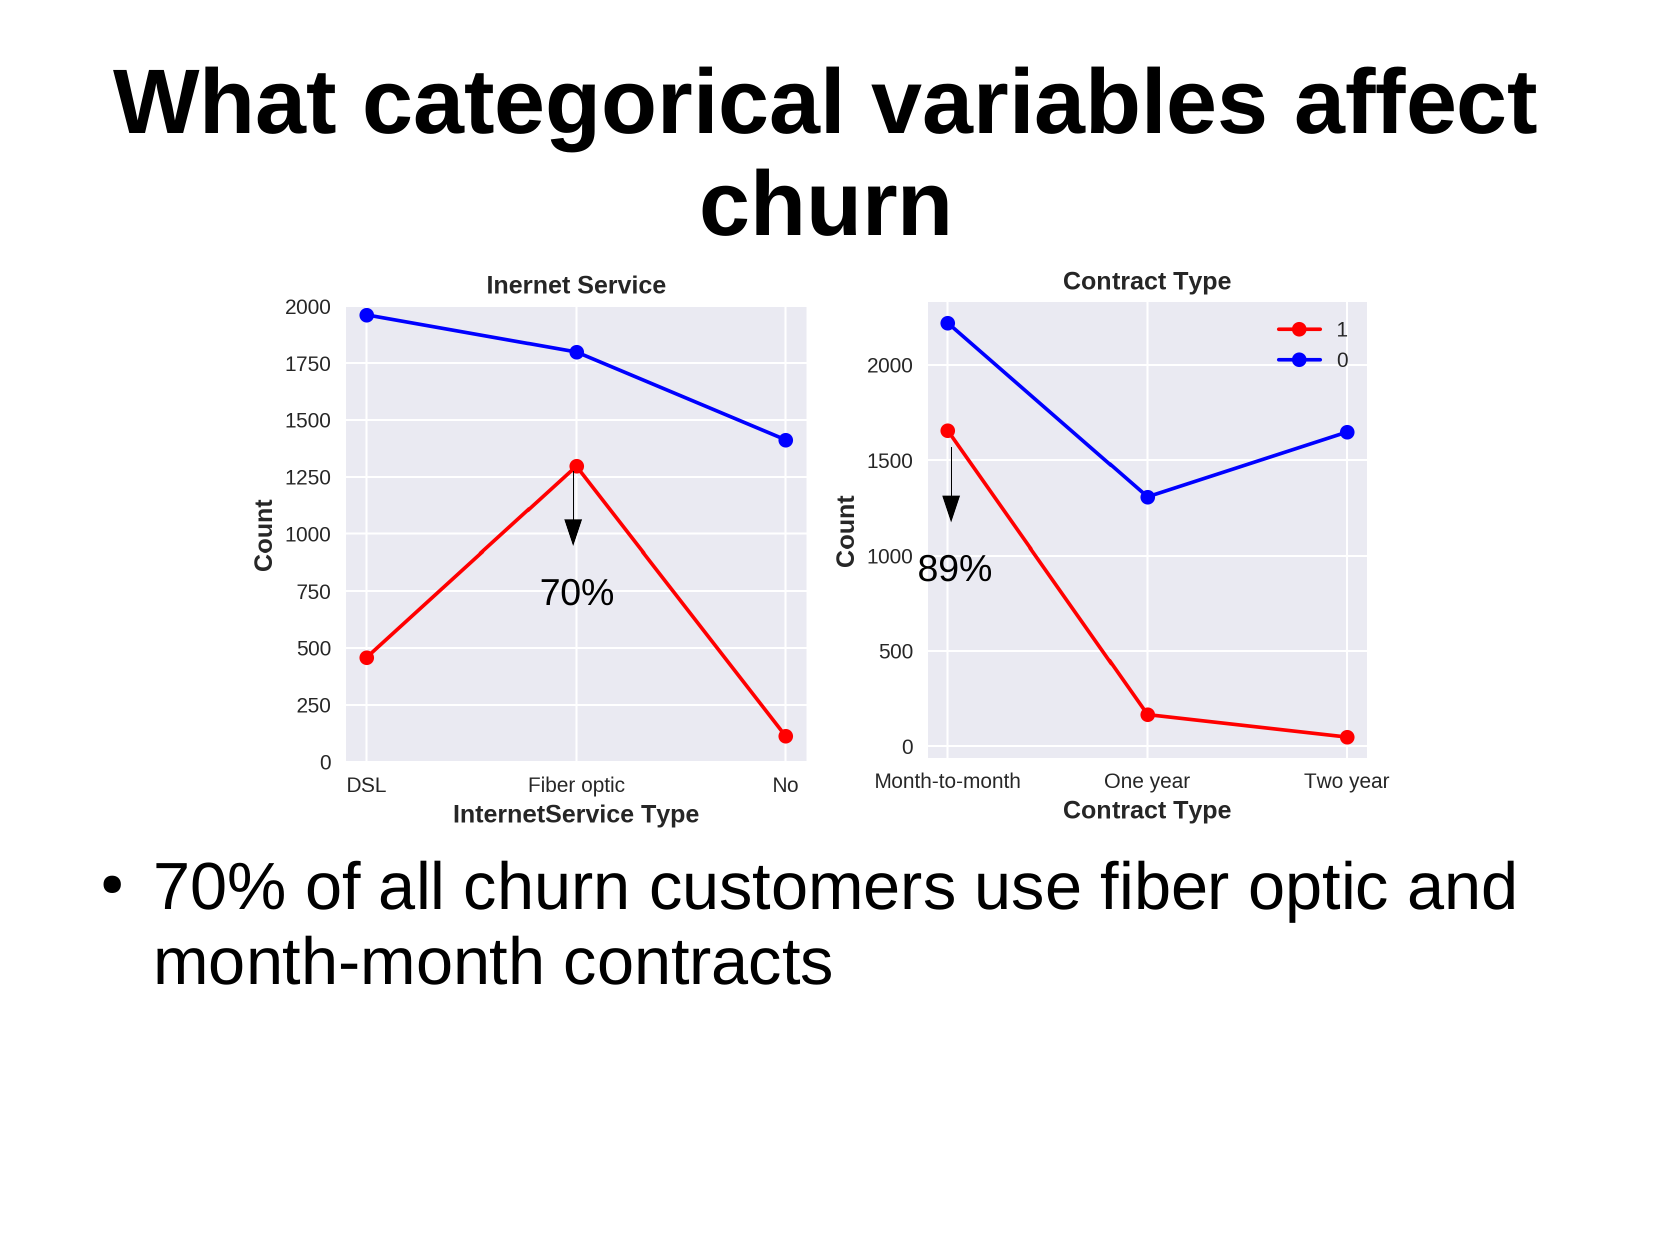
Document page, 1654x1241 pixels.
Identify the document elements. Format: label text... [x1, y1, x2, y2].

list 70% of all churn customers use fiber optic and month-month contracts [82, 849, 1571, 1141]
picture [228, 248, 1411, 853]
text_box 89% [902, 540, 1038, 598]
text_box 70% [525, 564, 661, 621]
title What categorical variables affect churn [82, 49, 1571, 257]
